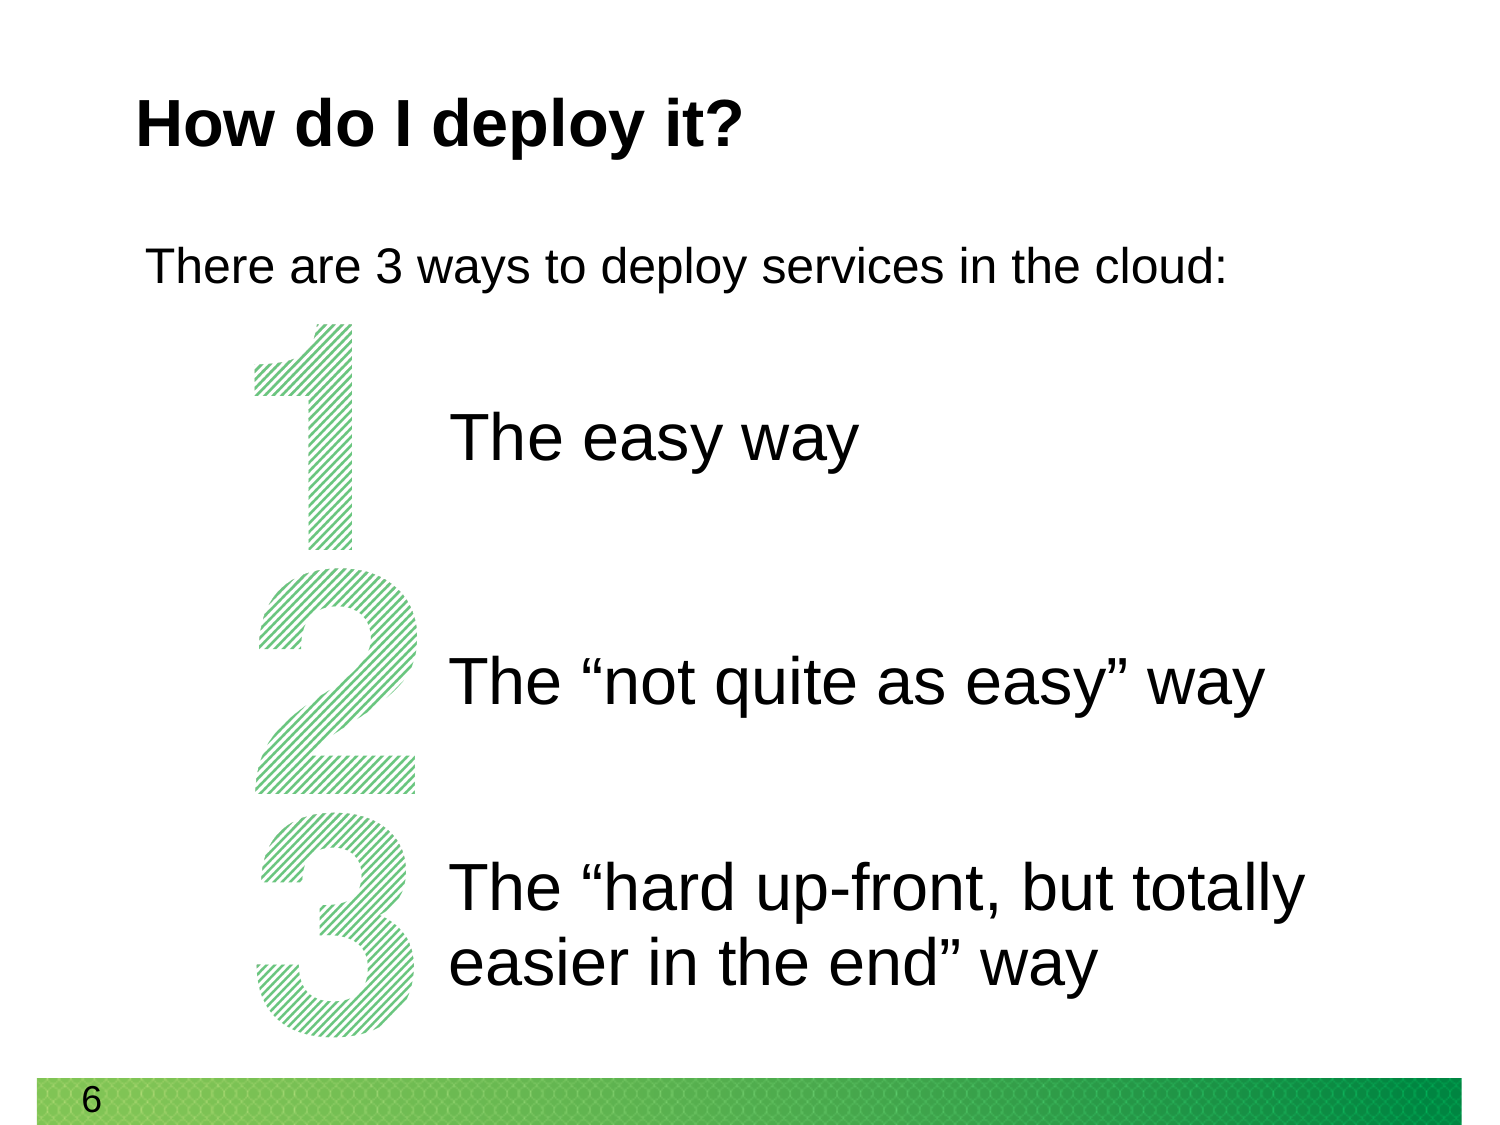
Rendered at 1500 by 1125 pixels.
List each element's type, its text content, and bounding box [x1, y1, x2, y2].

text_box The “not quite as easy” way [448, 643, 1269, 719]
picture [36, 1078, 1462, 1125]
text_box The “hard up-front, but totally easier in the end” way [448, 849, 1329, 1000]
picture [254, 324, 352, 550]
text_box The easy way [449, 400, 862, 475]
list There are 3 ways to deploy services in the cloud: [144, 238, 1381, 982]
title How do I deploy it? [135, 41, 1372, 204]
picture [254, 568, 417, 794]
picture [254, 812, 415, 1038]
